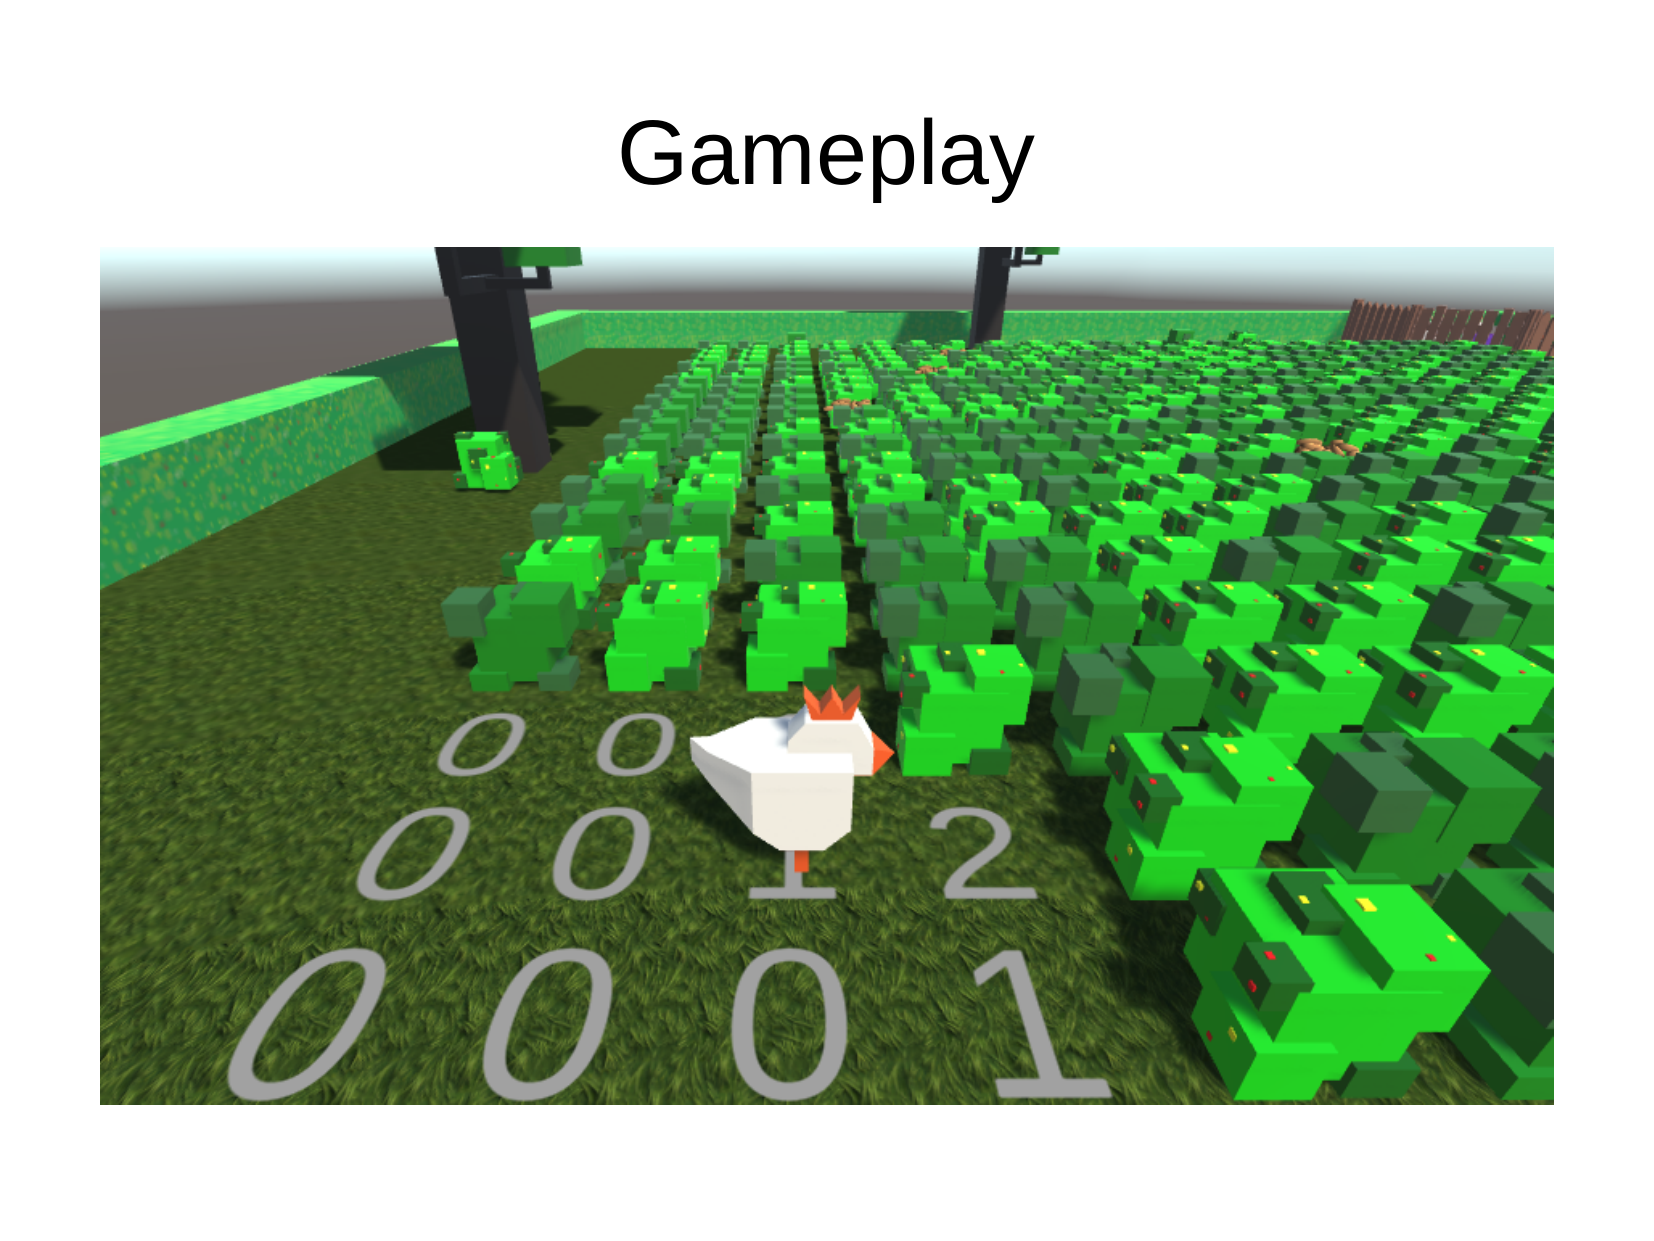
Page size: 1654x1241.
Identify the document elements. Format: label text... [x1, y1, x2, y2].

title Gameplay [82, 49, 1571, 257]
picture [100, 247, 1554, 1105]
